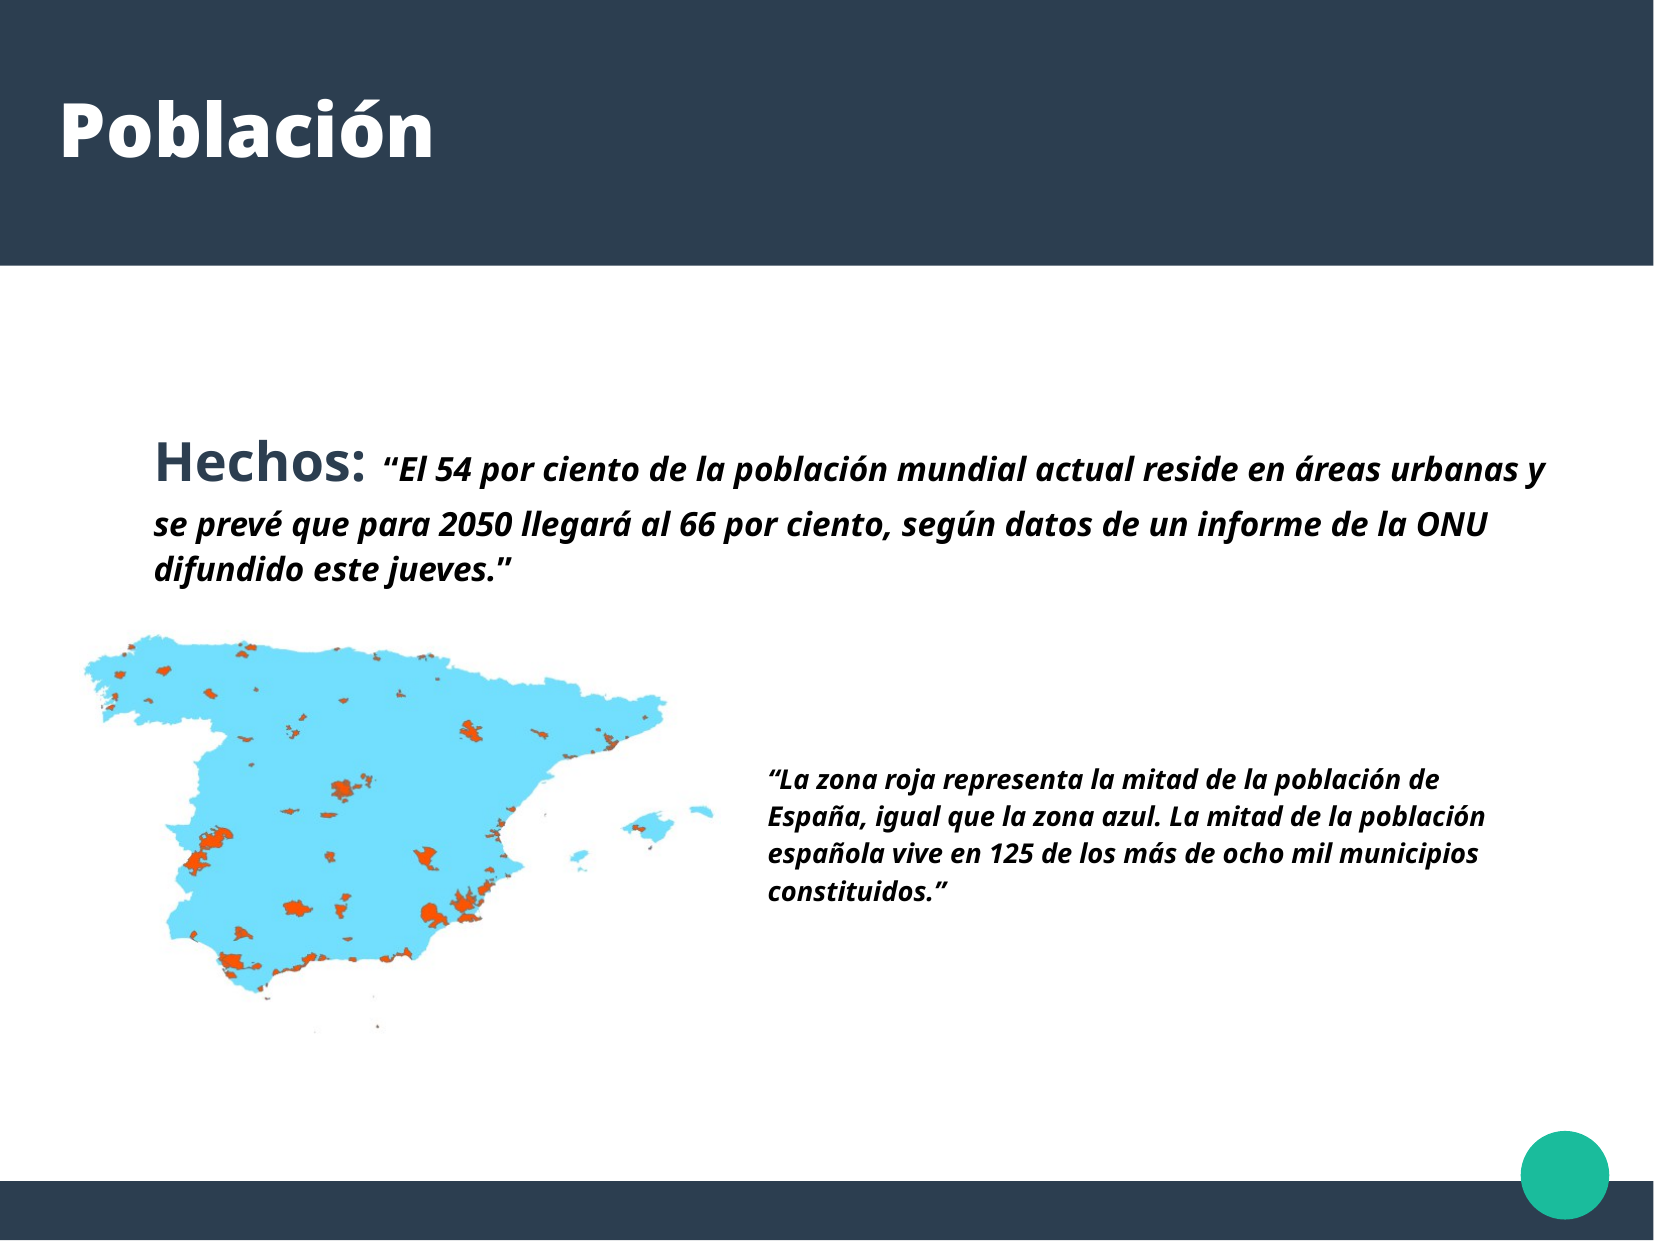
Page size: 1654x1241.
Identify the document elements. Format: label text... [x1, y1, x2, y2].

list “La zona roja representa la mitad de la población de España, igual que la zona azul. La mitad de la población española vive en 125 de los más de ocho mil municipios constituidos.” [767, 661, 1524, 910]
picture [79, 614, 721, 1052]
title Población [59, 49, 1595, 207]
list Hechos: “El 54 por ciento de la población mundial actual reside en áreas urbanas y se prevé que para 2050 llegará al 66 por ciento, según datos de un informe de la ONU difundido este jueves.” [82, 290, 1571, 1010]
